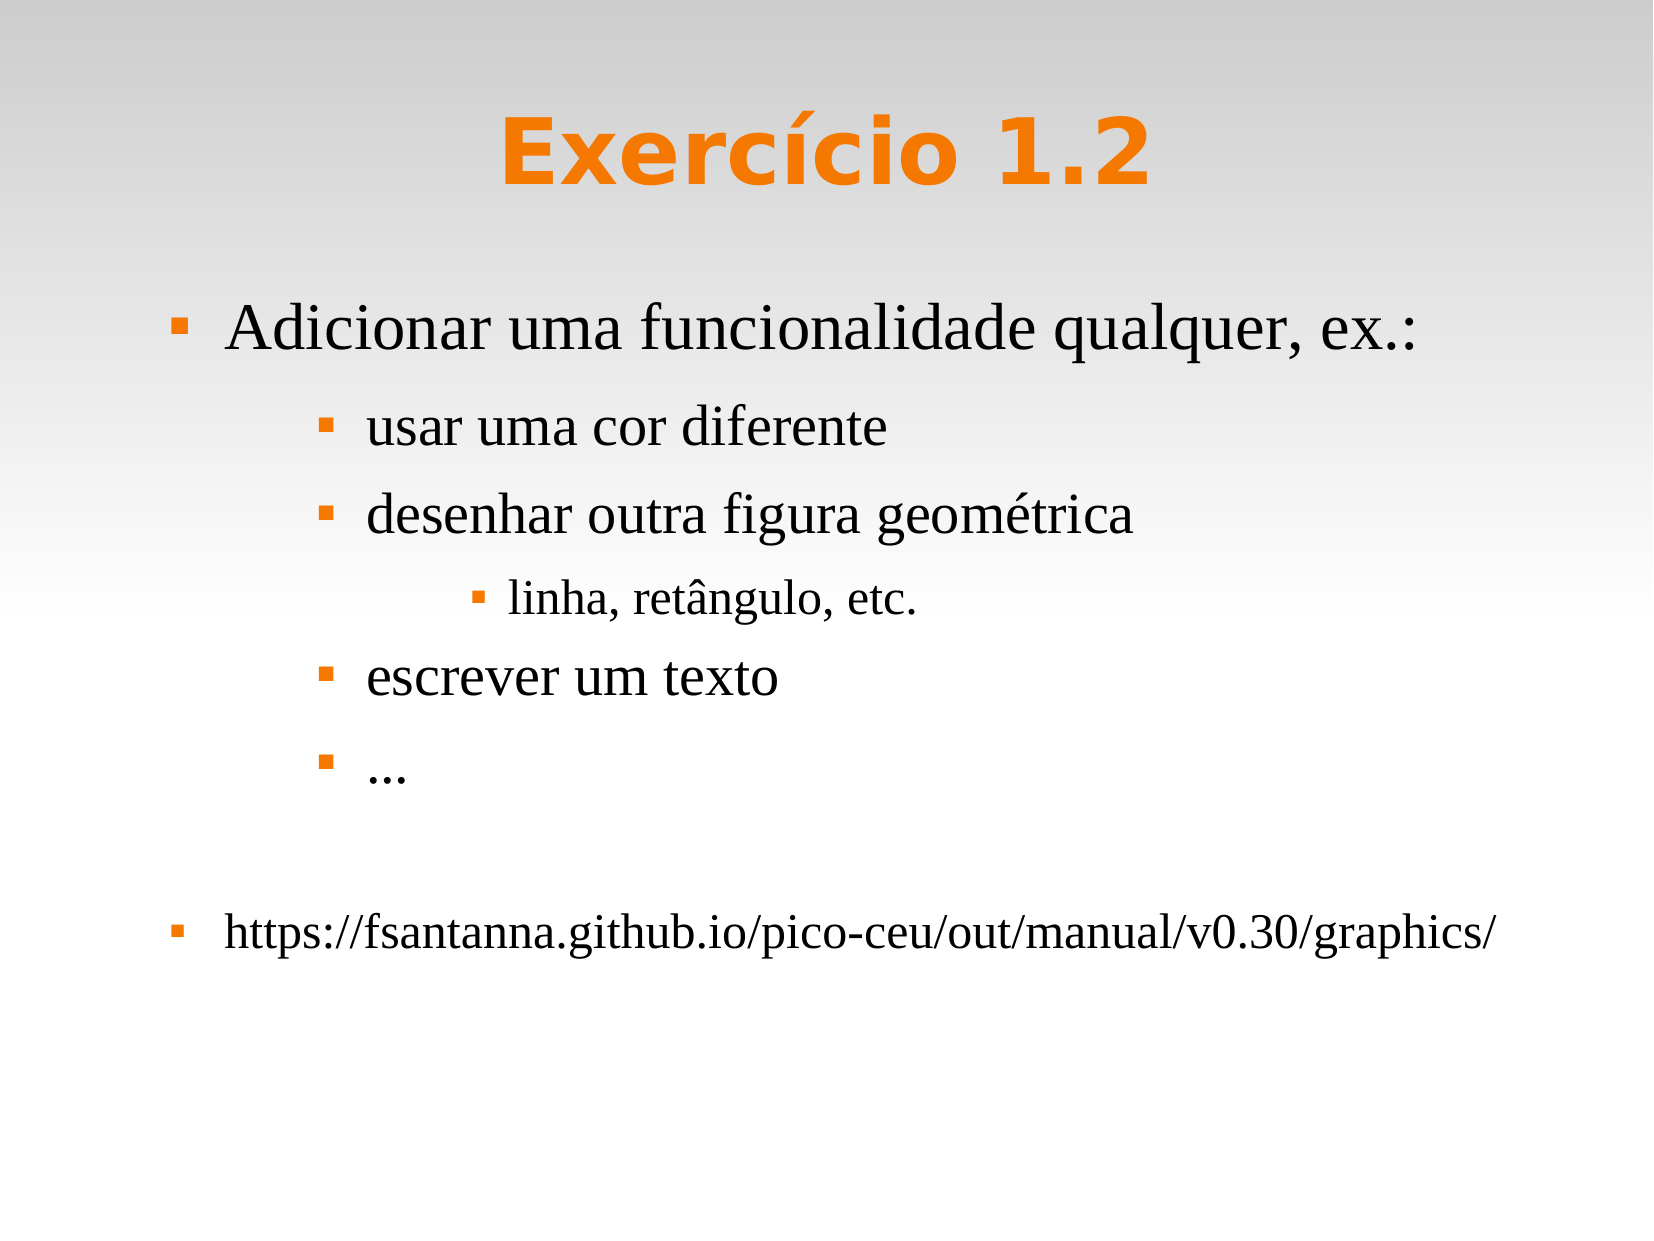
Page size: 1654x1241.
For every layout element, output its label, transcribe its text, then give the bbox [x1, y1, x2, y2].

title Exercício 1.2 [82, 49, 1571, 257]
list Adicionar uma funcionalidade qualquer, ex.: usar uma cor diferente desenhar outra figura geométrica linha, retângulo, etc. escrever um texto ... https://fsantanna.github.io/pico-ceu/out/manual/v0.30/graphics/ [82, 290, 1571, 1109]
